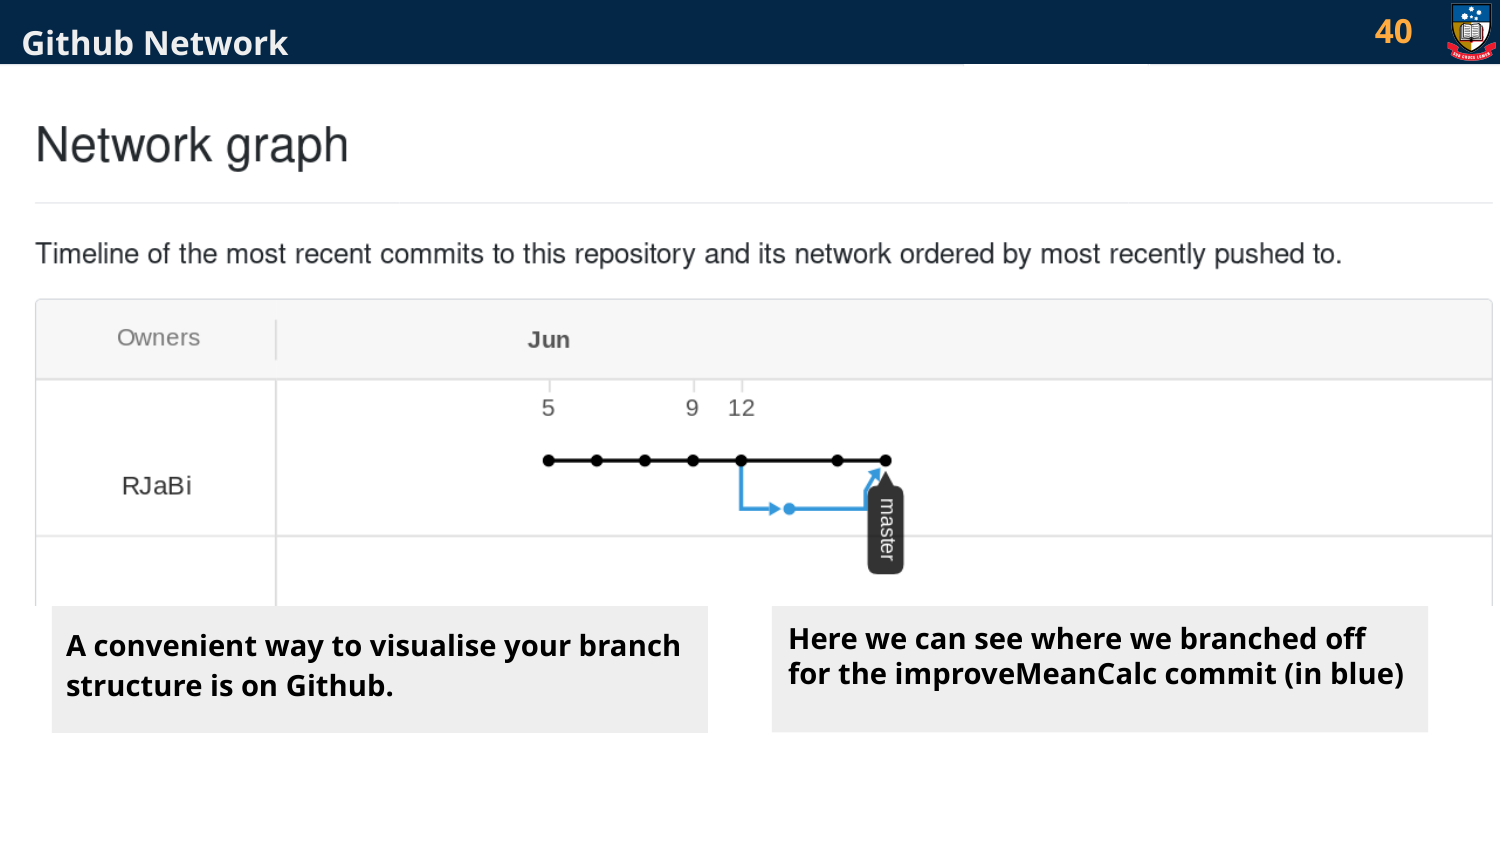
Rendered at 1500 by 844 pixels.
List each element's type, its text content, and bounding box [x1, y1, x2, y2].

picture [1446, 1, 1497, 63]
slide_number <number> [1338, 0, 1428, 64]
list A convenient way to visualise your branch structure is on Github. [51, 606, 708, 732]
subtitle Github Network [6, 1, 728, 63]
text_box Here we can see where we branched off for the improveMeanCalc commit (in blue) [773, 605, 1430, 732]
picture [0, 64, 1500, 606]
